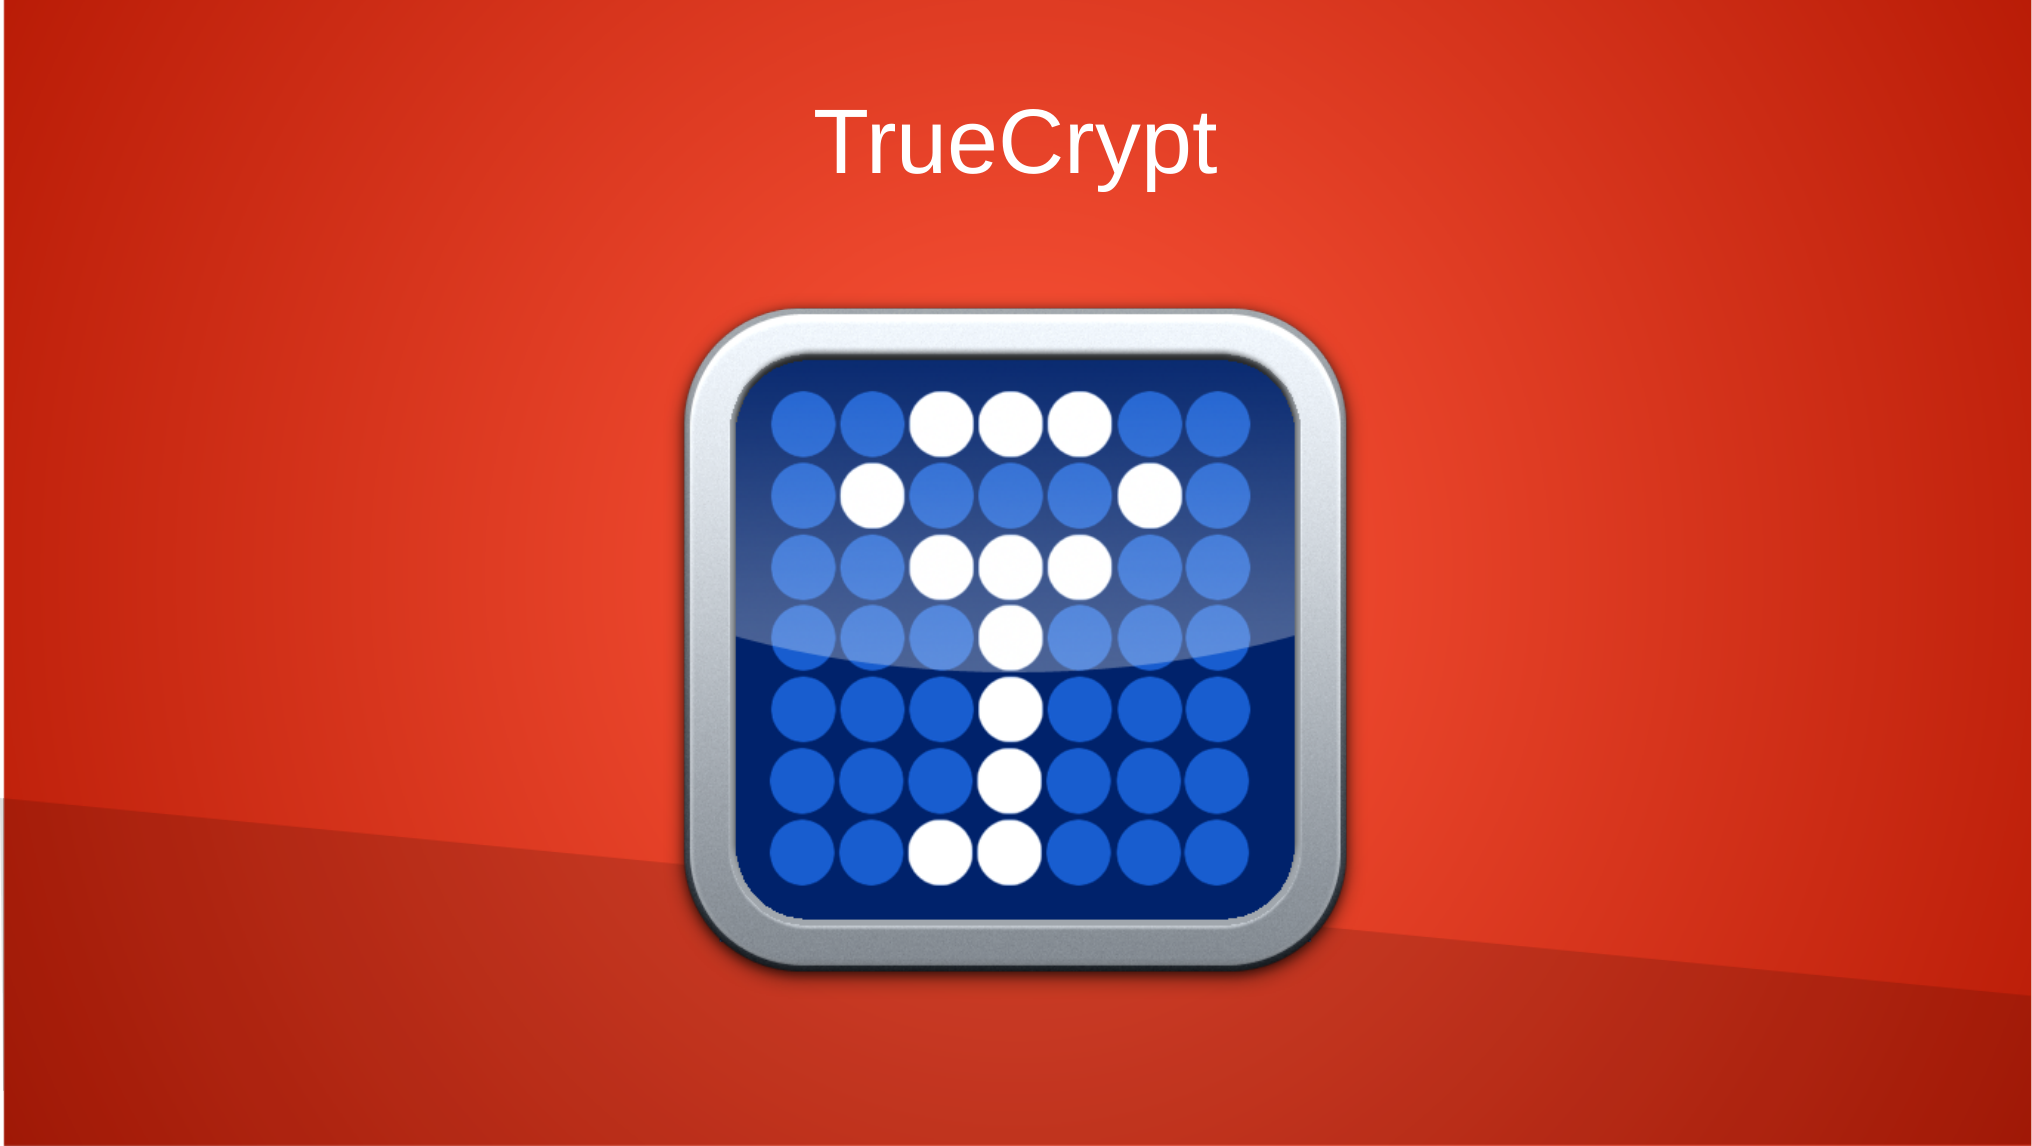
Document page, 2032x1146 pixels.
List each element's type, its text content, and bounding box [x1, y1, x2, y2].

picture [0, 0, 2032, 1146]
title TrueCrypt [101, 45, 1930, 237]
